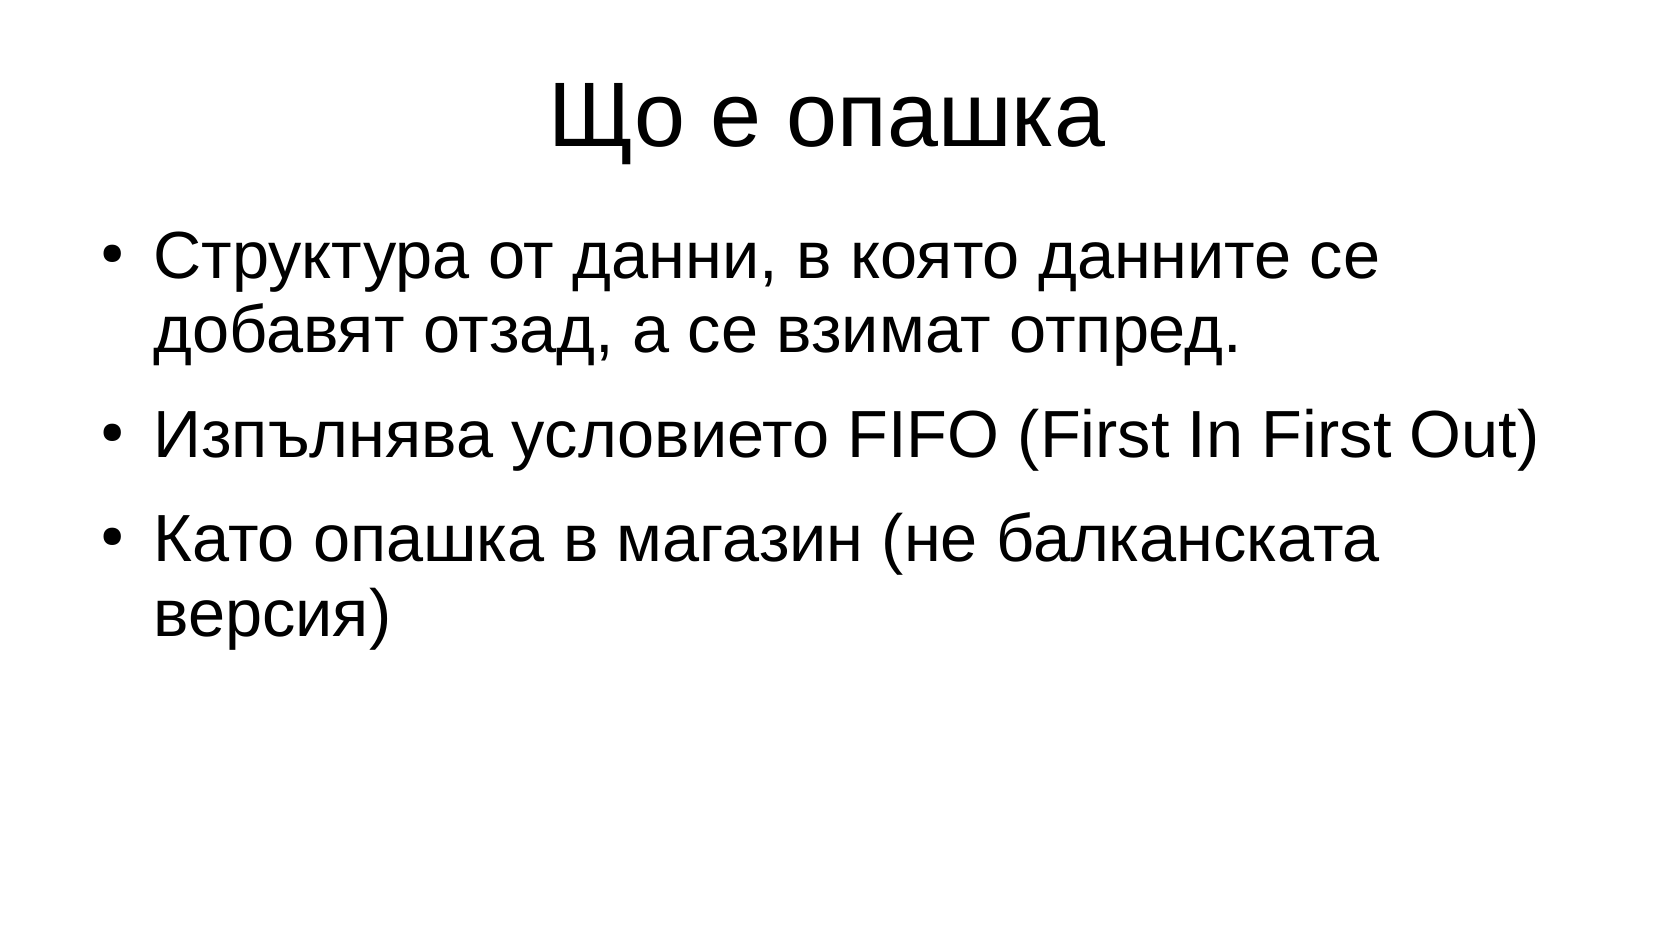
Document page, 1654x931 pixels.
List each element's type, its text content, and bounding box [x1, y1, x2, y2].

list Структура от данни, в която данните се добавят отзад, а се взимат отпред. Изпълнява условието FIFO (First In First Out) Като опашка в магазин (не балканската версия) [82, 217, 1571, 758]
title Що е опашка [82, 37, 1571, 193]
